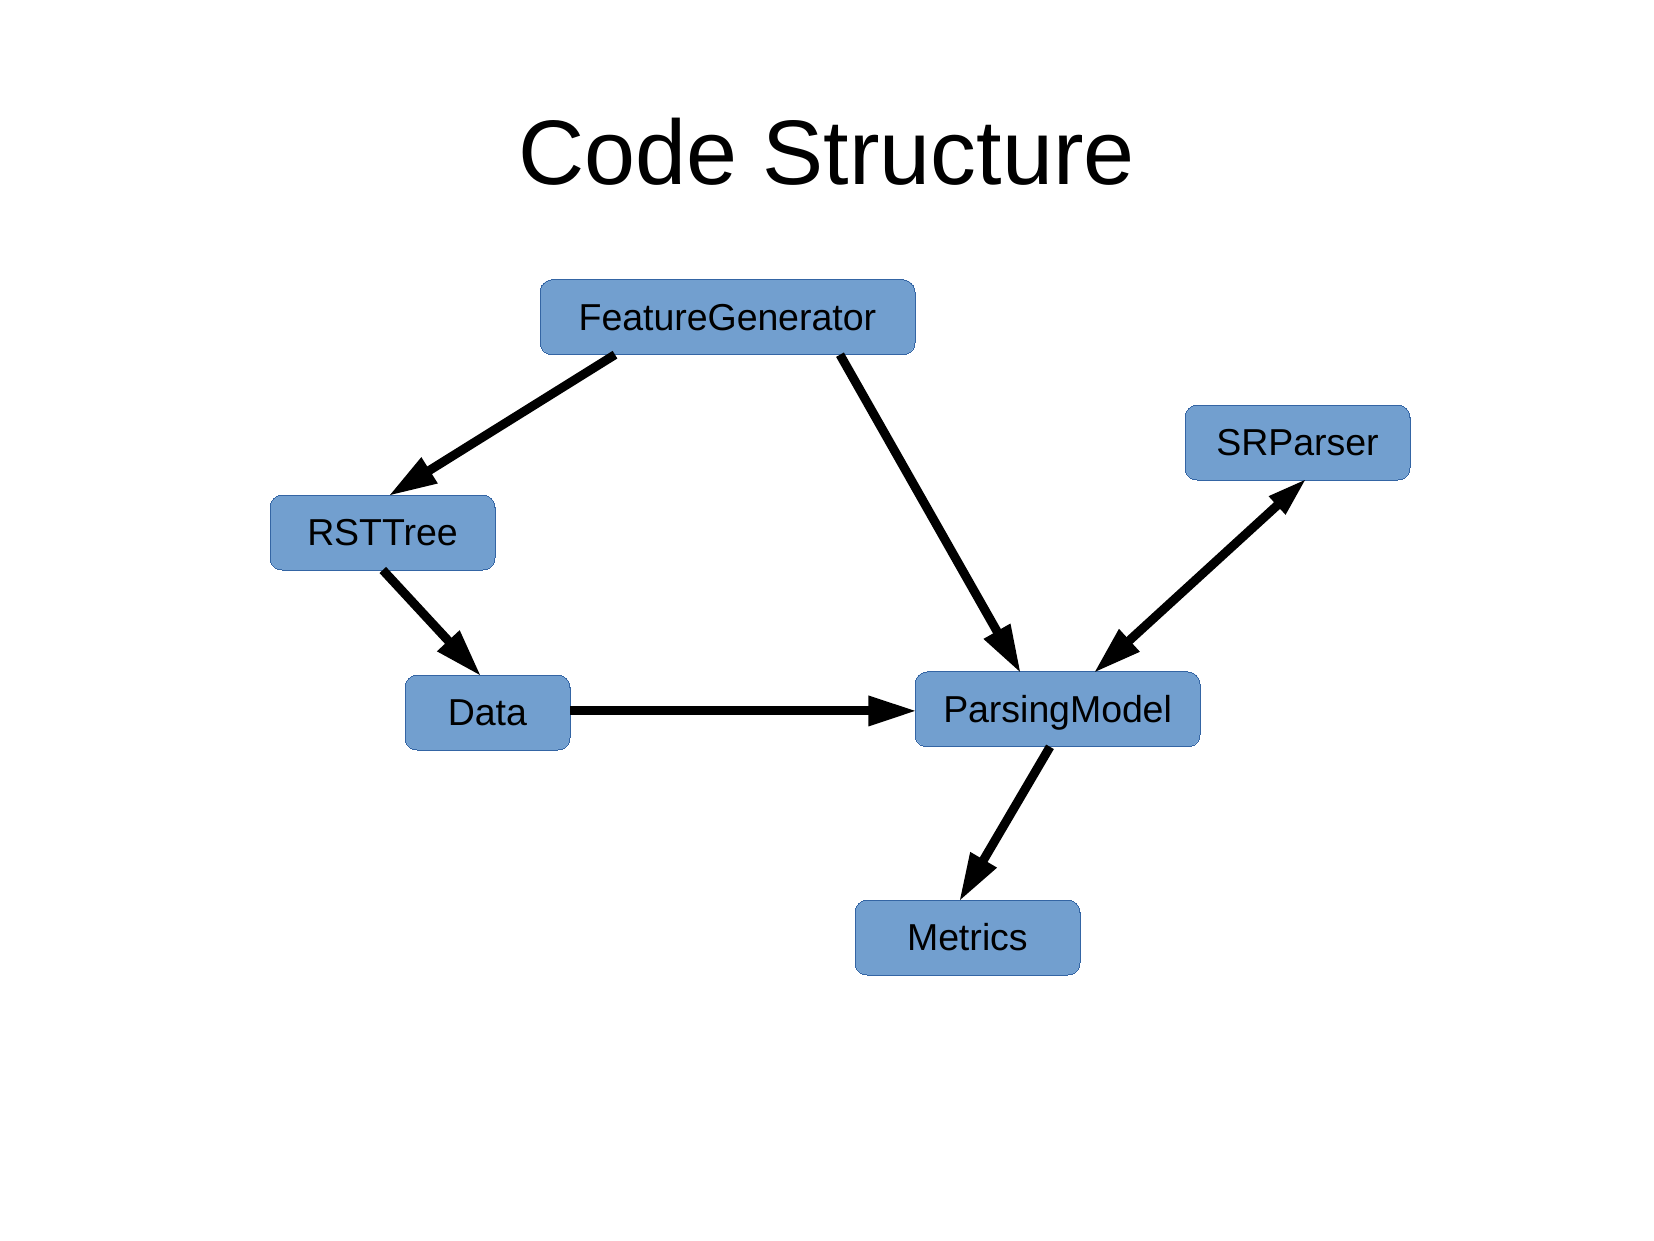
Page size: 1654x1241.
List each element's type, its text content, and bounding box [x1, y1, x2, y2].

title Code Structure [82, 49, 1571, 257]
text_box Data [405, 675, 571, 751]
text_box SRParser [1185, 405, 1411, 481]
text_box FeatureGenerator [540, 279, 916, 355]
text_box RSTTree [270, 495, 496, 571]
text_box ParsingModel [915, 671, 1201, 747]
text_box Metrics [855, 900, 1081, 976]
